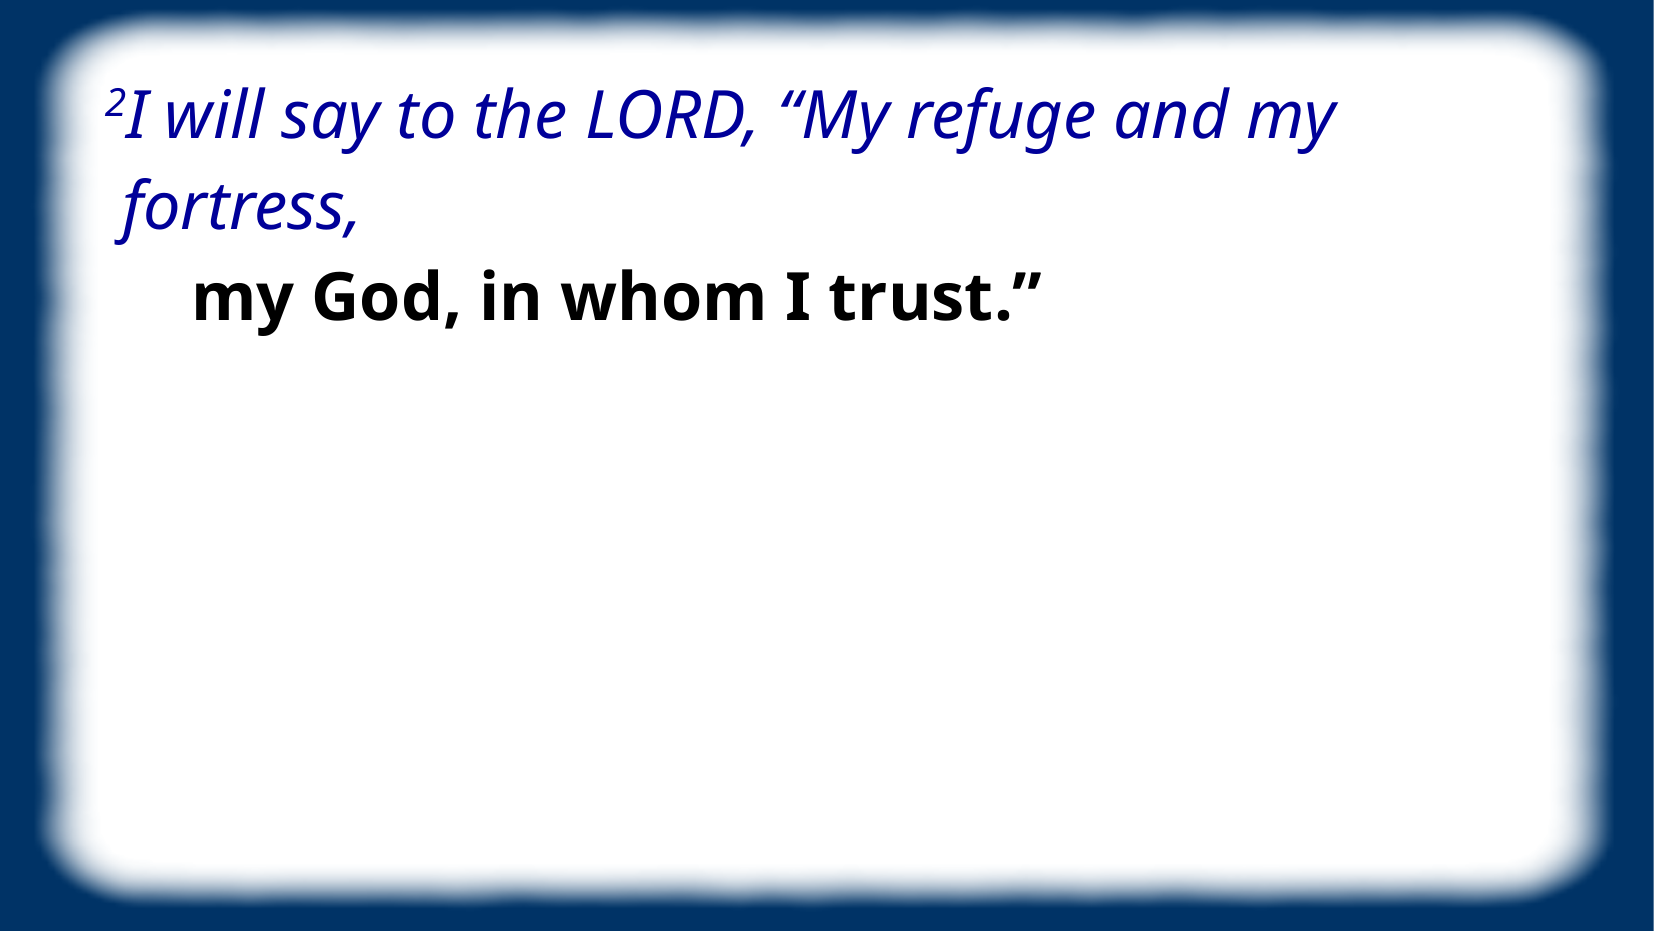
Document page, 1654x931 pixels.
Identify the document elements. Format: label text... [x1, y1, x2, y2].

picture [0, 0, 1654, 931]
text_box 2I will say to the LORD, “My refuge and my fortress, my God, in whom I trust.” [90, 60, 1546, 361]
